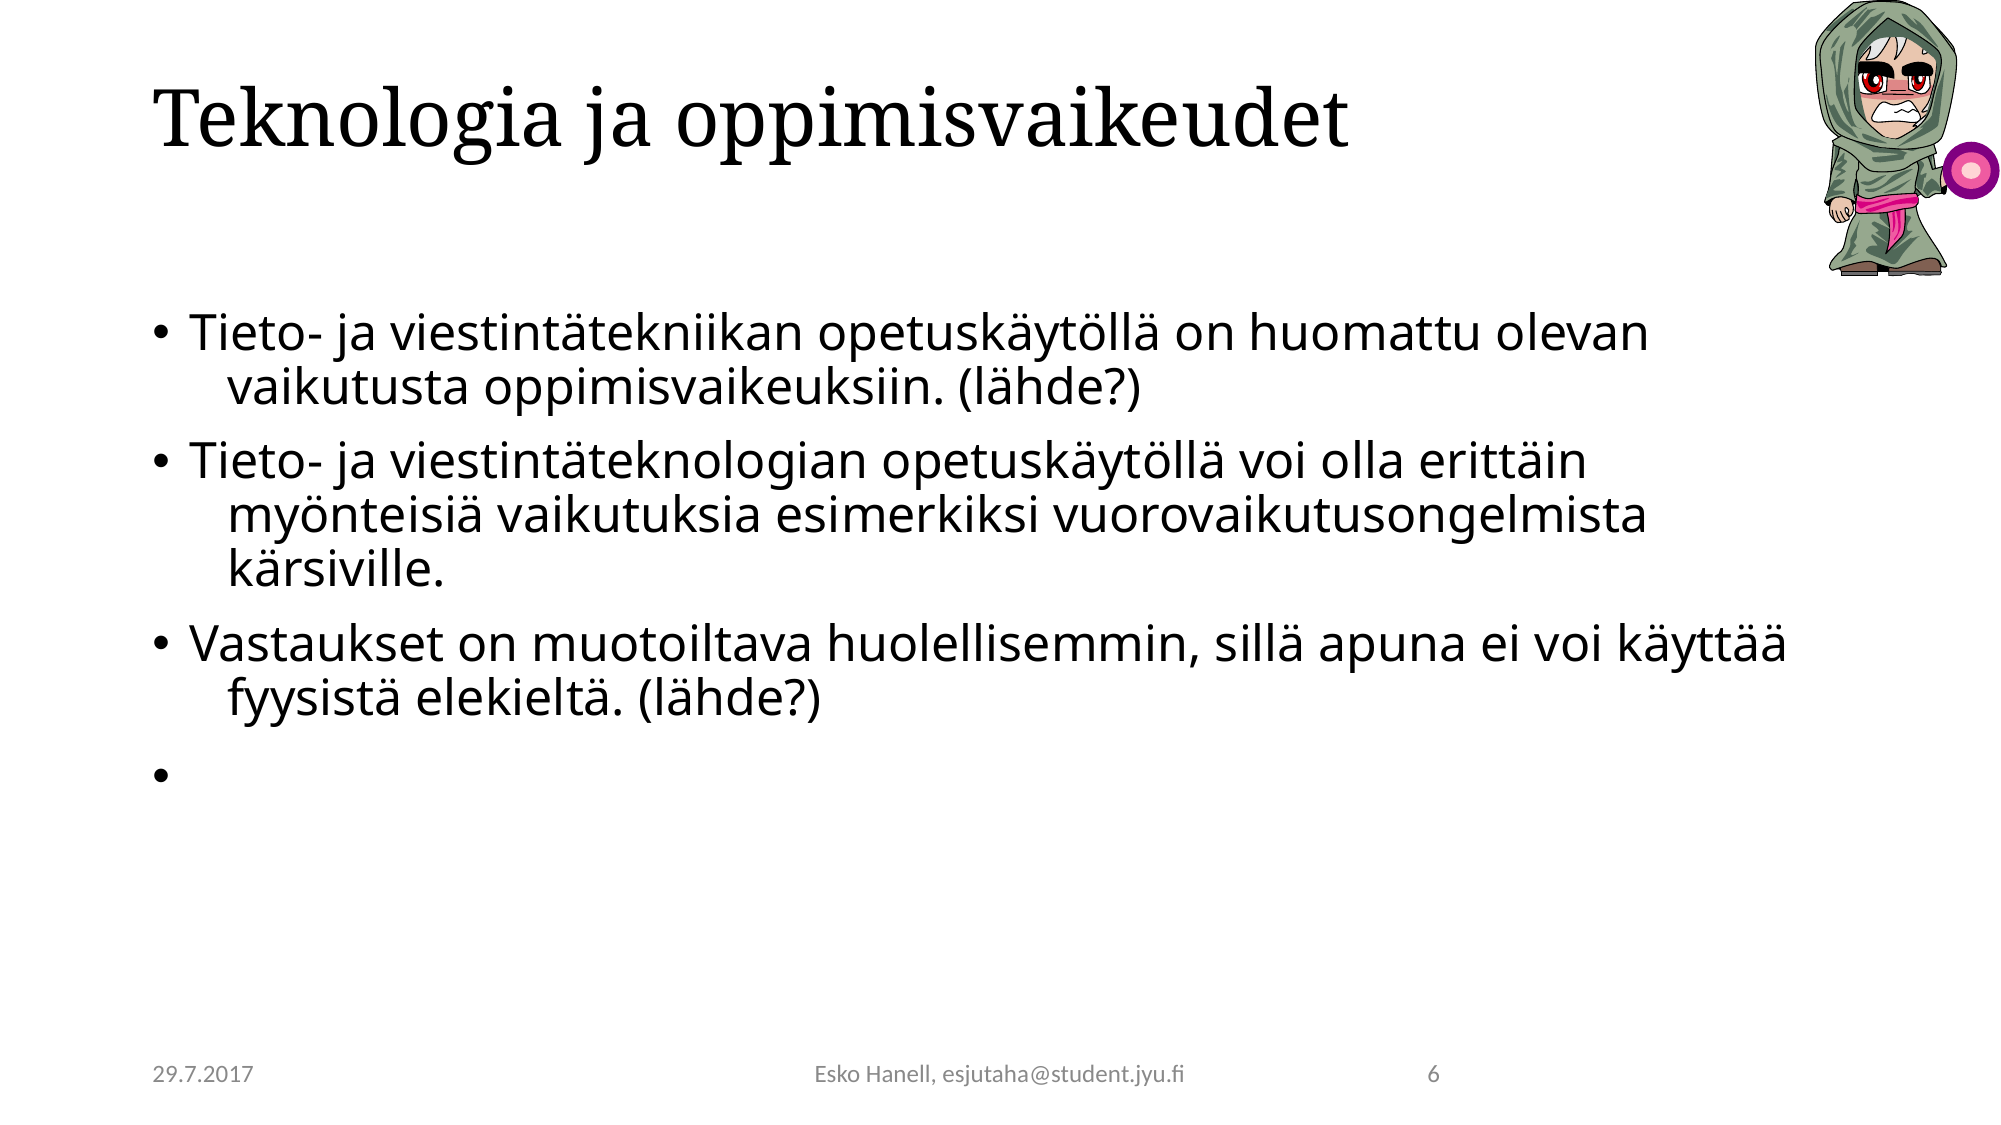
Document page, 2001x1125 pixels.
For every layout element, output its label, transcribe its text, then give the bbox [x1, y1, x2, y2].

text_box 29.7.2017 [137, 1042, 588, 1103]
title Teknologia ja oppimisvaikeudet [137, 59, 1863, 278]
text_box [1412, 1042, 1863, 1103]
list Tieto- ja viestintätekniikan opetuskäytöllä on huomattu olevan vaikutusta oppimisvaikeuksiin. (lähde?) Tieto- ja viestintäteknologian opetuskäytöllä voi olla erittäin myönteisiä vaikutuksia esimerkiksi vuorovaikutusongelmista kärsiville. Vastaukset on muotoiltava huolellisemmin, sillä apuna ei voi käyttää fyysistä elekieltä. (lähde?) [137, 299, 1863, 1014]
text_box Esko Hanell, esjutaha@student.jyu.fi [662, 1042, 1338, 1103]
